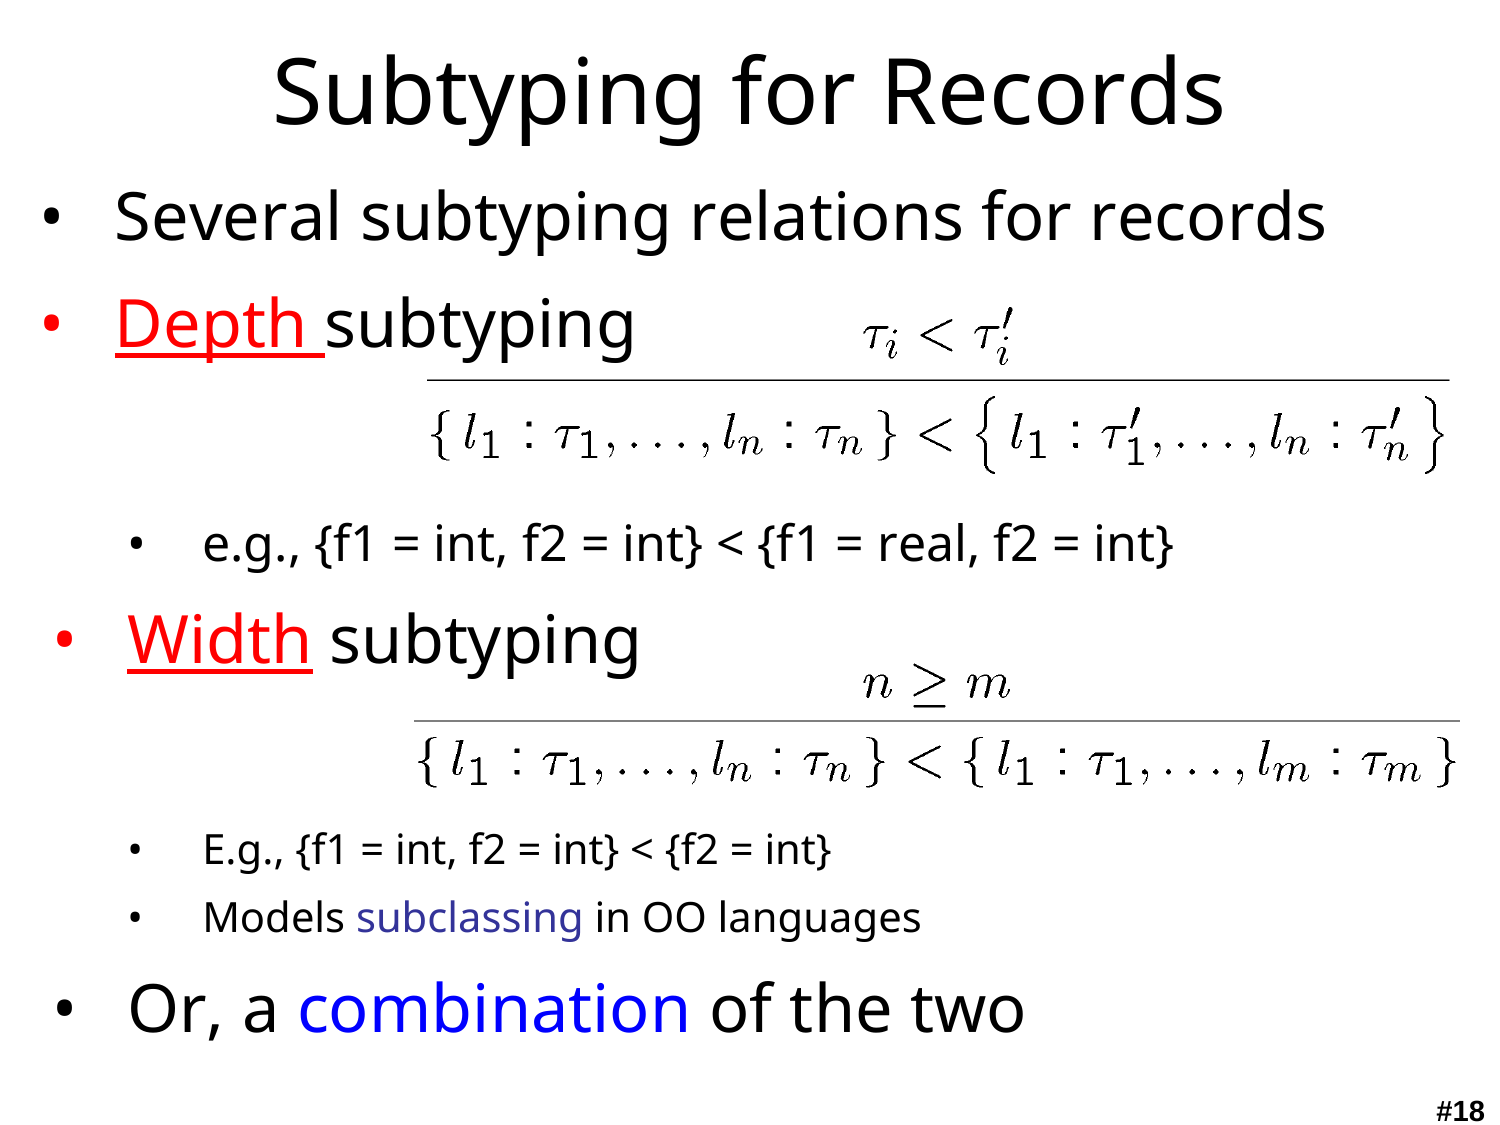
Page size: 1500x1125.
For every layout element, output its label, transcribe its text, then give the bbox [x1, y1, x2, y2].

title Subtyping for Records [24, 0, 1476, 161]
list Several subtyping relations for records Depth subtyping [24, 161, 1476, 463]
text_box E.g., {f1 = int, f2 = int} < {f2 = int} Models subclassing in OO languages Or, a combination of the two [37, 812, 1401, 1000]
text_box e.g., {f1 = int, f2 = int} < {f1 = real, f2 = int} Width subtyping [37, 500, 1401, 651]
picture [412, 662, 1461, 789]
picture [425, 463, 1450, 475]
